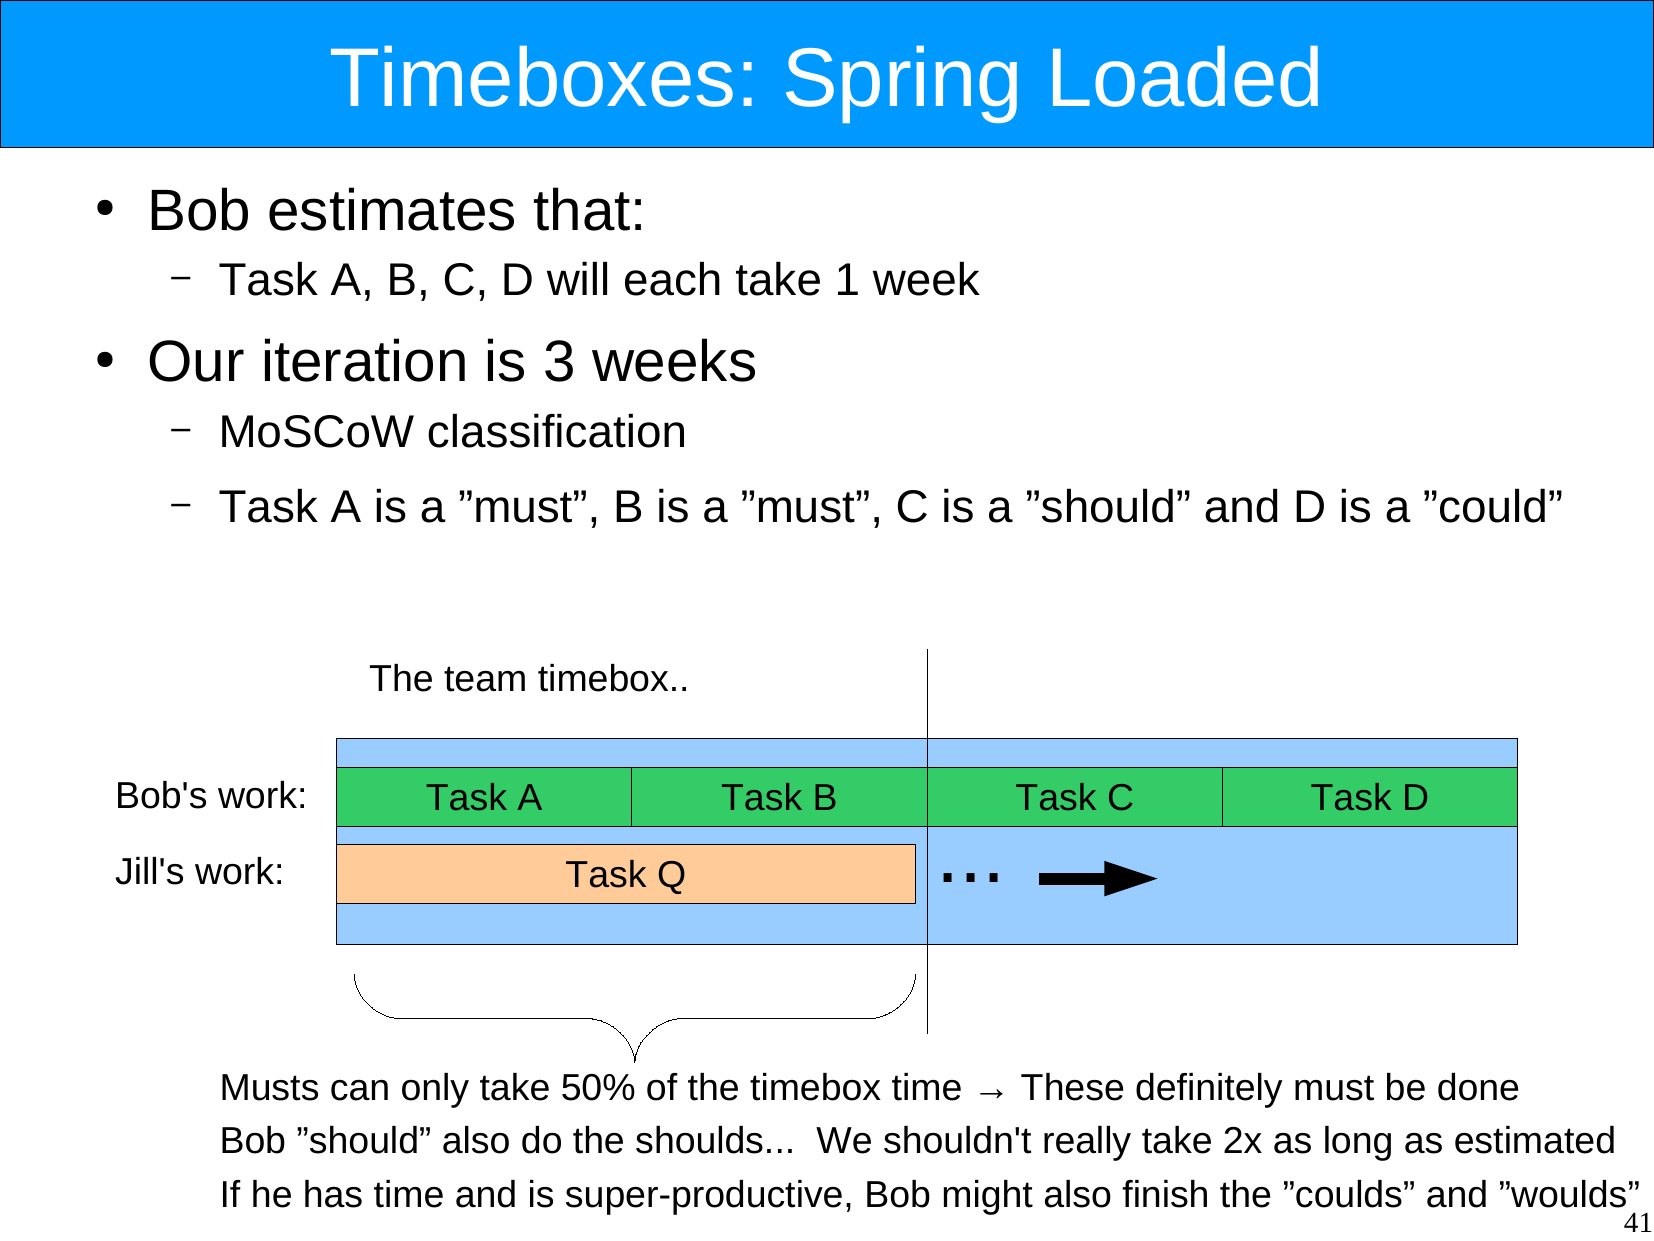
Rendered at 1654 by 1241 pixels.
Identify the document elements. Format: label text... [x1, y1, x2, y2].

text_box Bob's work: [100, 766, 323, 824]
text_box Task C [927, 767, 1222, 827]
title Timeboxes: Spring Loaded [82, 21, 1571, 135]
text_box [336, 827, 927, 945]
text_box Task A [336, 767, 631, 827]
text_box [928, 827, 1518, 945]
text_box If he has time and is super-productive, Bob might also finish the ”coulds” and ”woulds” [204, 1165, 1654, 1223]
text_box Task Q [336, 844, 916, 904]
text_box The team timebox.. [354, 649, 705, 707]
text_box Musts can only take 50% of the timebox time → These definitely must be done [204, 1059, 1536, 1112]
list Bob estimates that: Task A, B, C, D will each take 1 week Our iteration is 3 weeks MoSCoW classification Task A is a ”must”, B is a ”must”, C is a ”should” and D is a ”could” [76, 177, 1565, 1196]
text_box Task D [1222, 767, 1518, 827]
text_box [928, 738, 1518, 767]
text_box Task B [631, 767, 927, 827]
text_box Jill's work: [100, 843, 300, 901]
text_box [336, 738, 927, 767]
text_box ... [921, 799, 1021, 908]
text_box Bob ”should” also do the shoulds... We shouldn't really take 2x as long as estimated [204, 1112, 1632, 1165]
